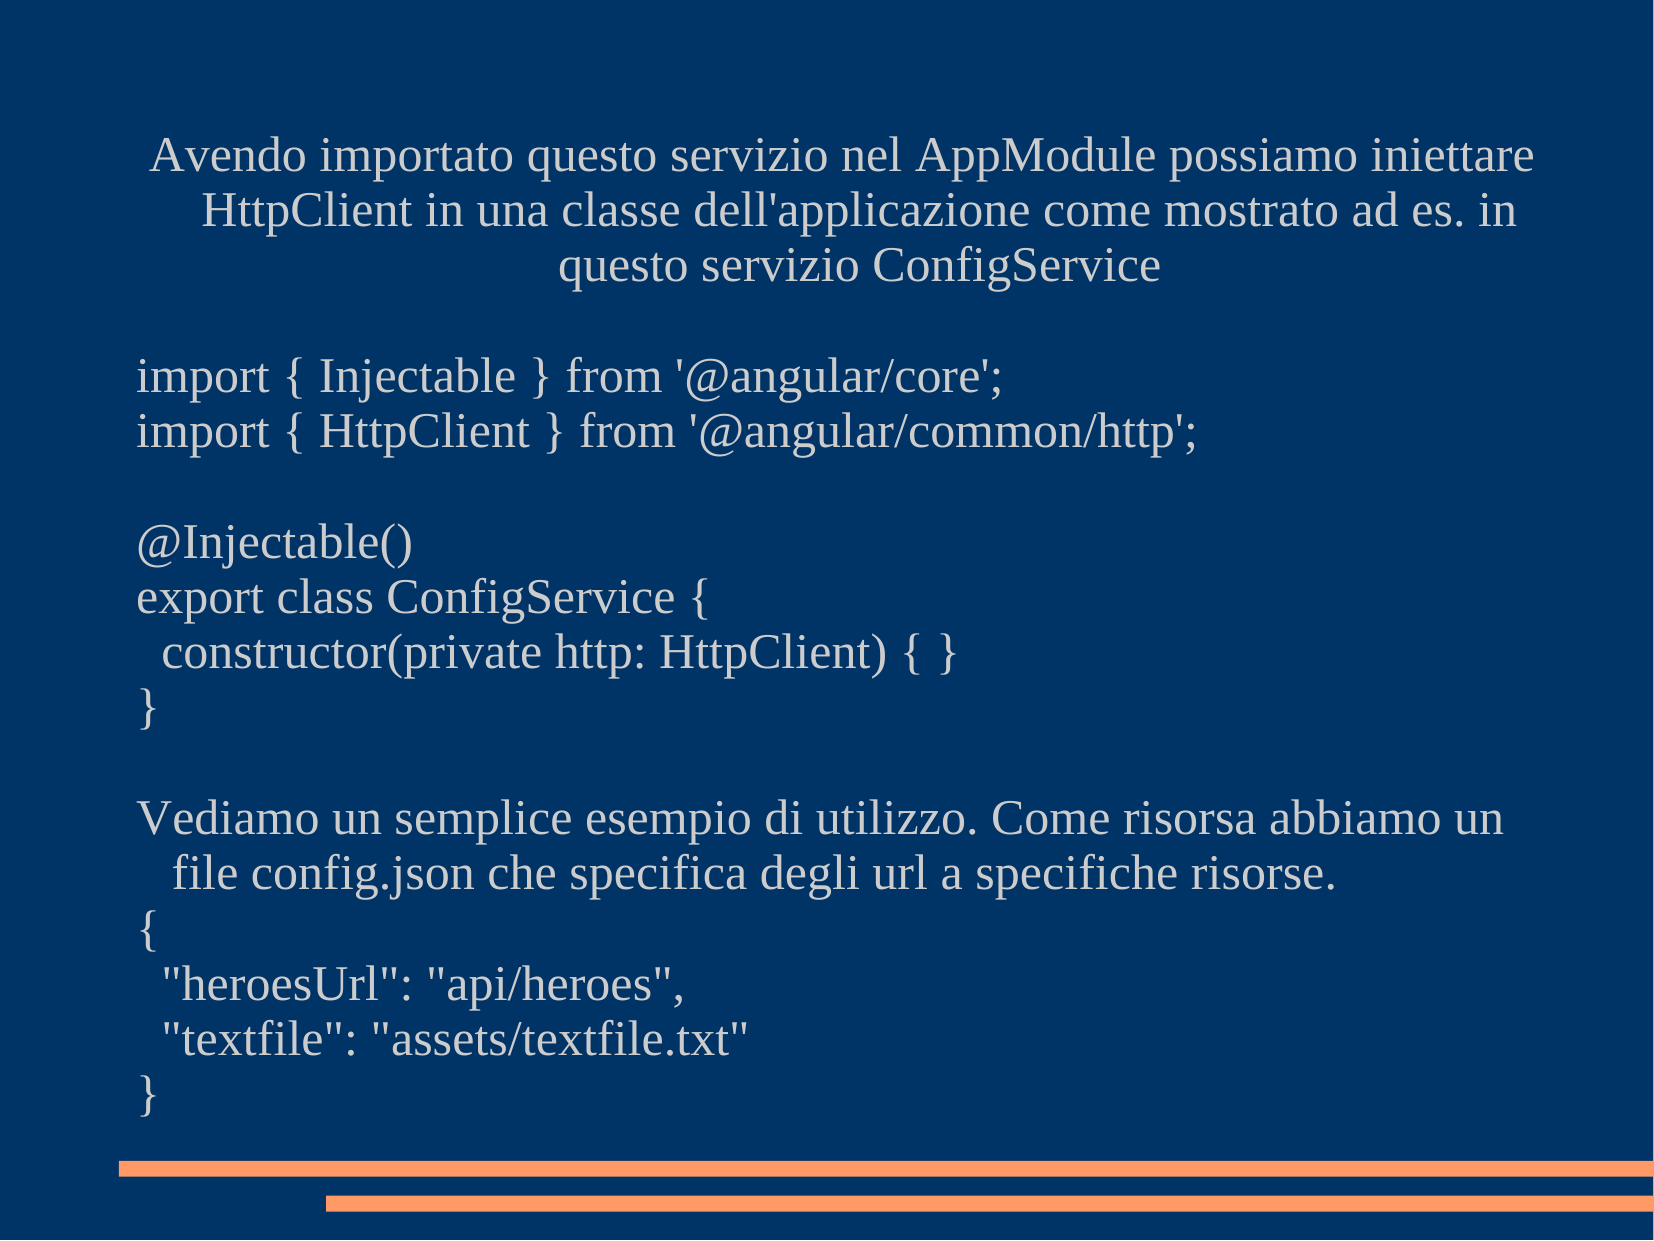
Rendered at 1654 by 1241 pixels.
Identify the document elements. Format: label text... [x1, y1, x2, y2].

subtitle Avendo importato questo servizio nel AppModule possiamo iniettare HttpClient in una classe dell'applicazione come mostrato ad es. in questo servizio ConfigService import { Injectable } from '@angular/core'; import { HttpClient } from '@angular/common/http'; @Injectable() export class ConfigService { constructor(private http: HttpClient) { } } Vediamo un semplice esempio di utilizzo. Come risorsa abbiamo un file config.json che specifica degli url a specifiche risorse. { "heroesUrl": "api/heroes", "textfile": "assets/textfile.txt" } [136, 116, 1549, 1241]
